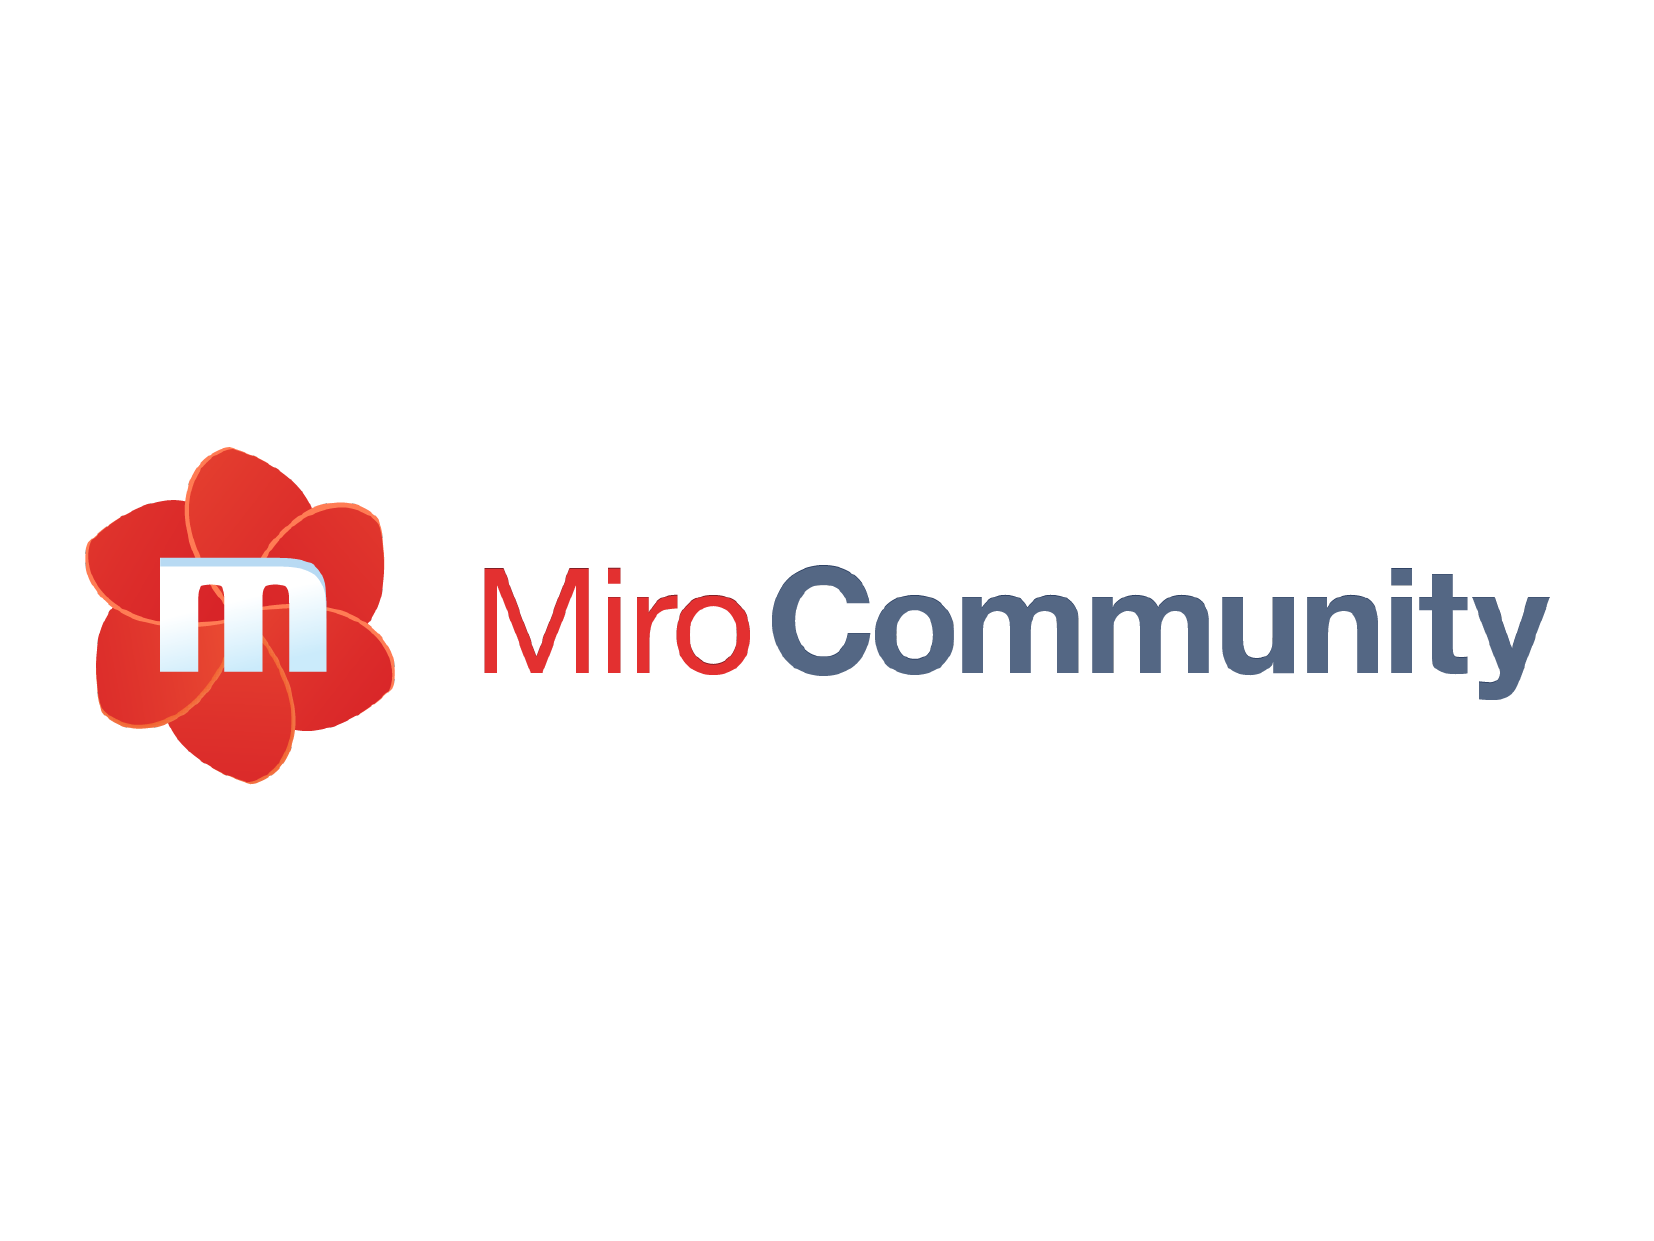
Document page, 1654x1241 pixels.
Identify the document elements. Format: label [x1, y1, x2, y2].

picture [6, 385, 1654, 846]
